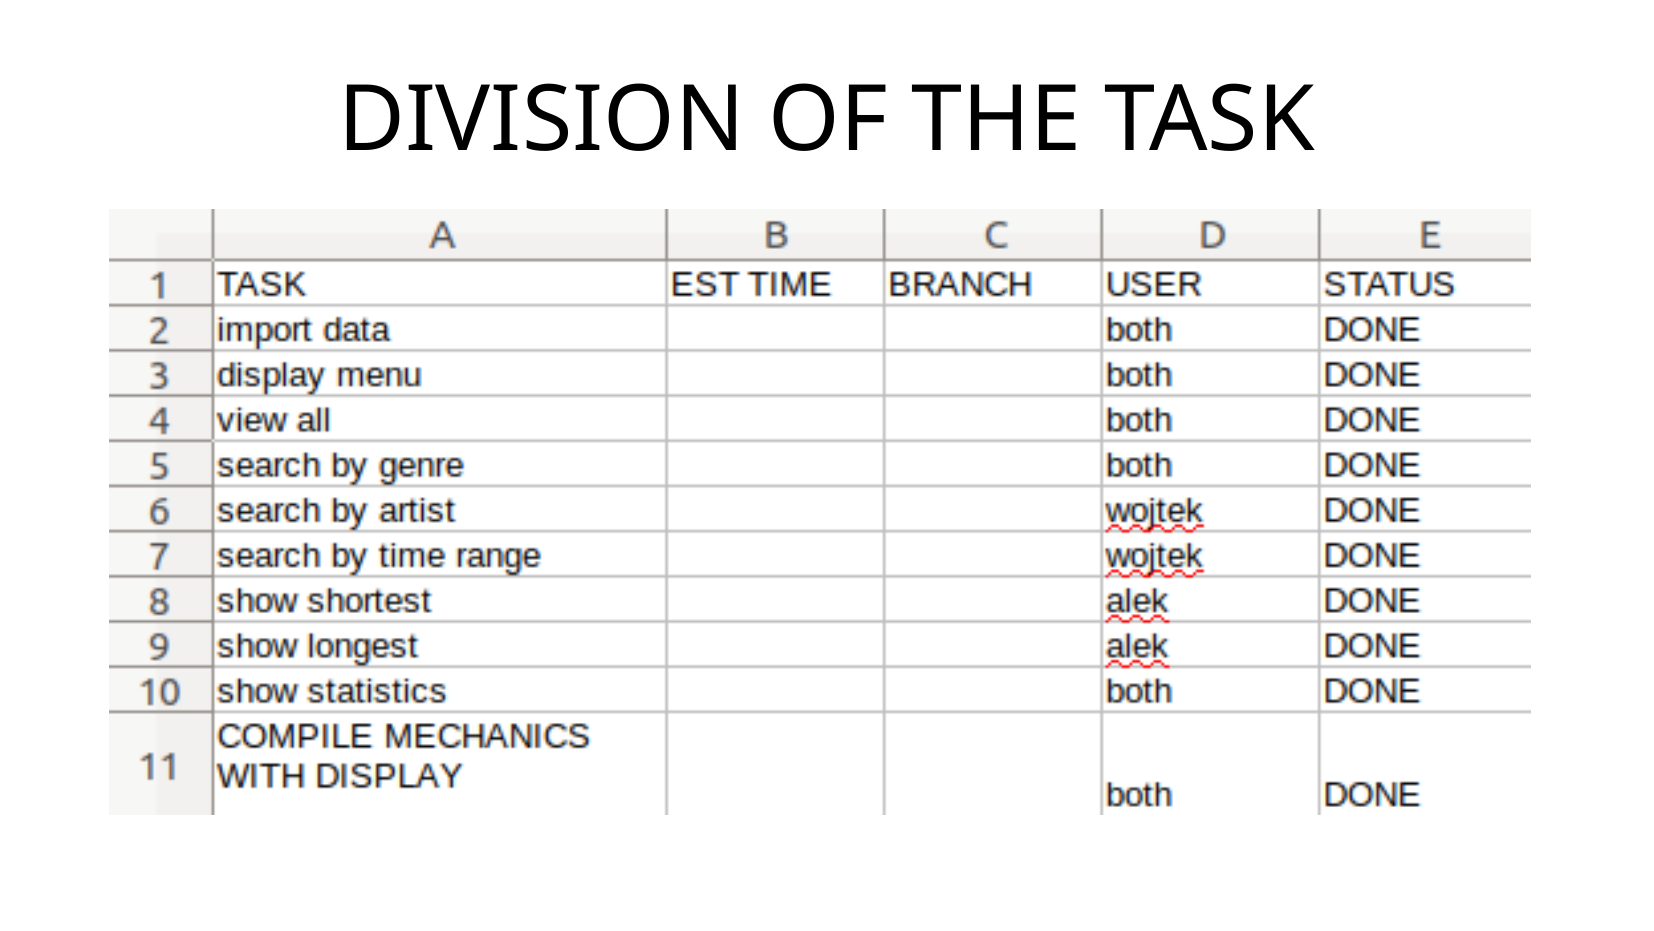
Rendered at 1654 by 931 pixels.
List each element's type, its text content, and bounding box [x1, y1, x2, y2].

picture [109, 209, 1531, 815]
title DIVISION OF THE TASK [82, 37, 1571, 193]
